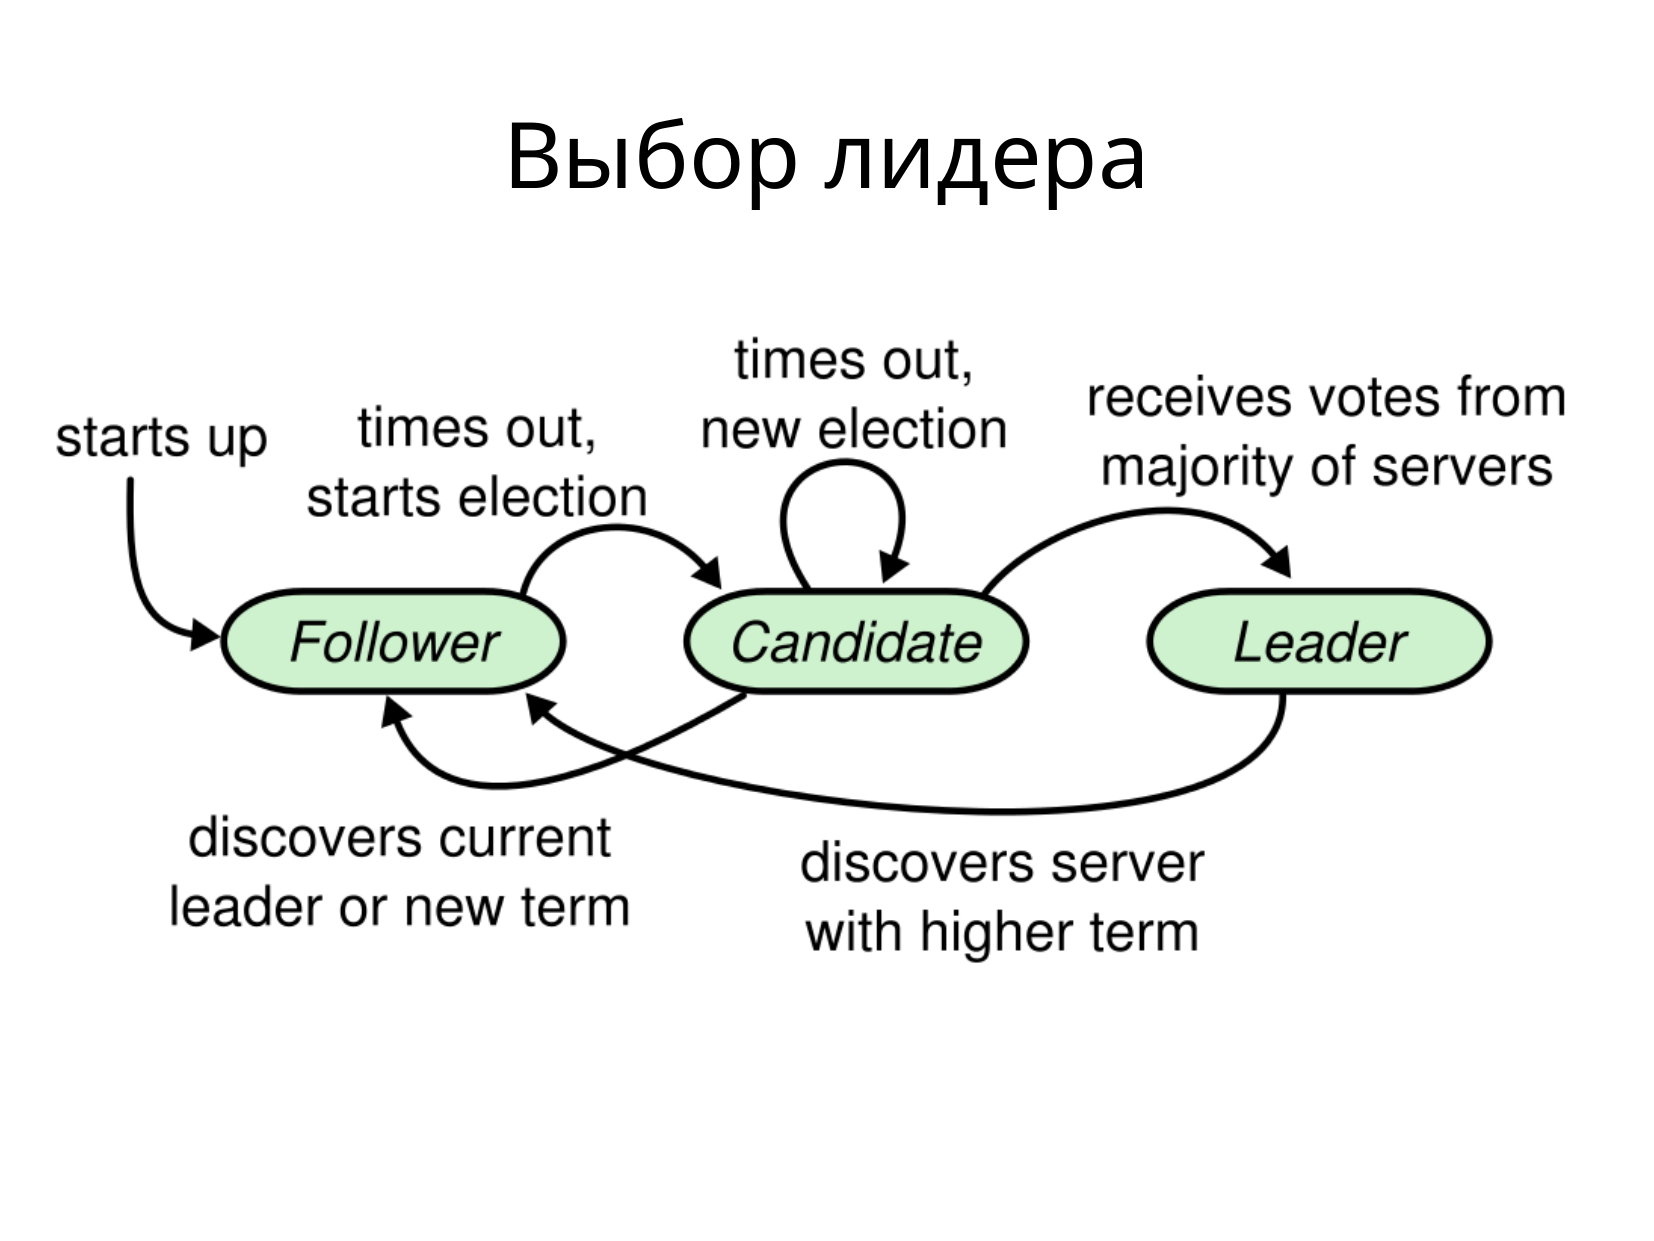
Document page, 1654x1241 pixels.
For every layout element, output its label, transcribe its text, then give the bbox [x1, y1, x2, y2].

title Выбор лидера [82, 49, 1571, 257]
picture [1, 266, 1654, 984]
